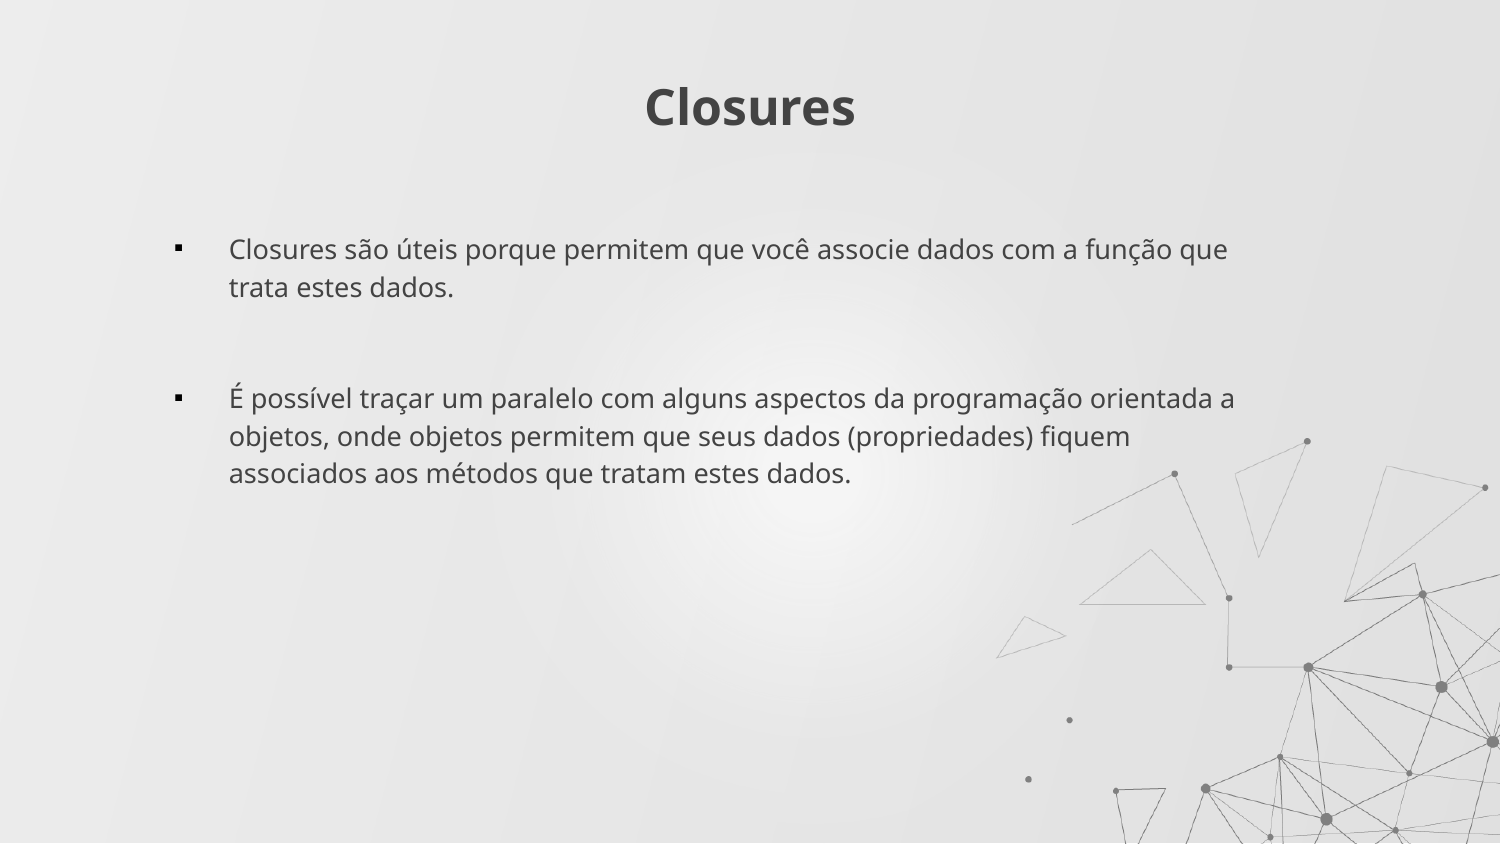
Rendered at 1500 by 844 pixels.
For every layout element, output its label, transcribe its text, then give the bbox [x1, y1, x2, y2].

list Closures são úteis porque permitem que você associe dados com a função que trata estes dados. É possível traçar um paralelo com alguns aspectos da programação orientada a objetos, onde objetos permitem que seus dados (propriedades) fiquem associados aos métodos que tratam estes dados. [142, 216, 1278, 455]
picture [0, 0, 1500, 844]
title Closures [60, 60, 1441, 216]
